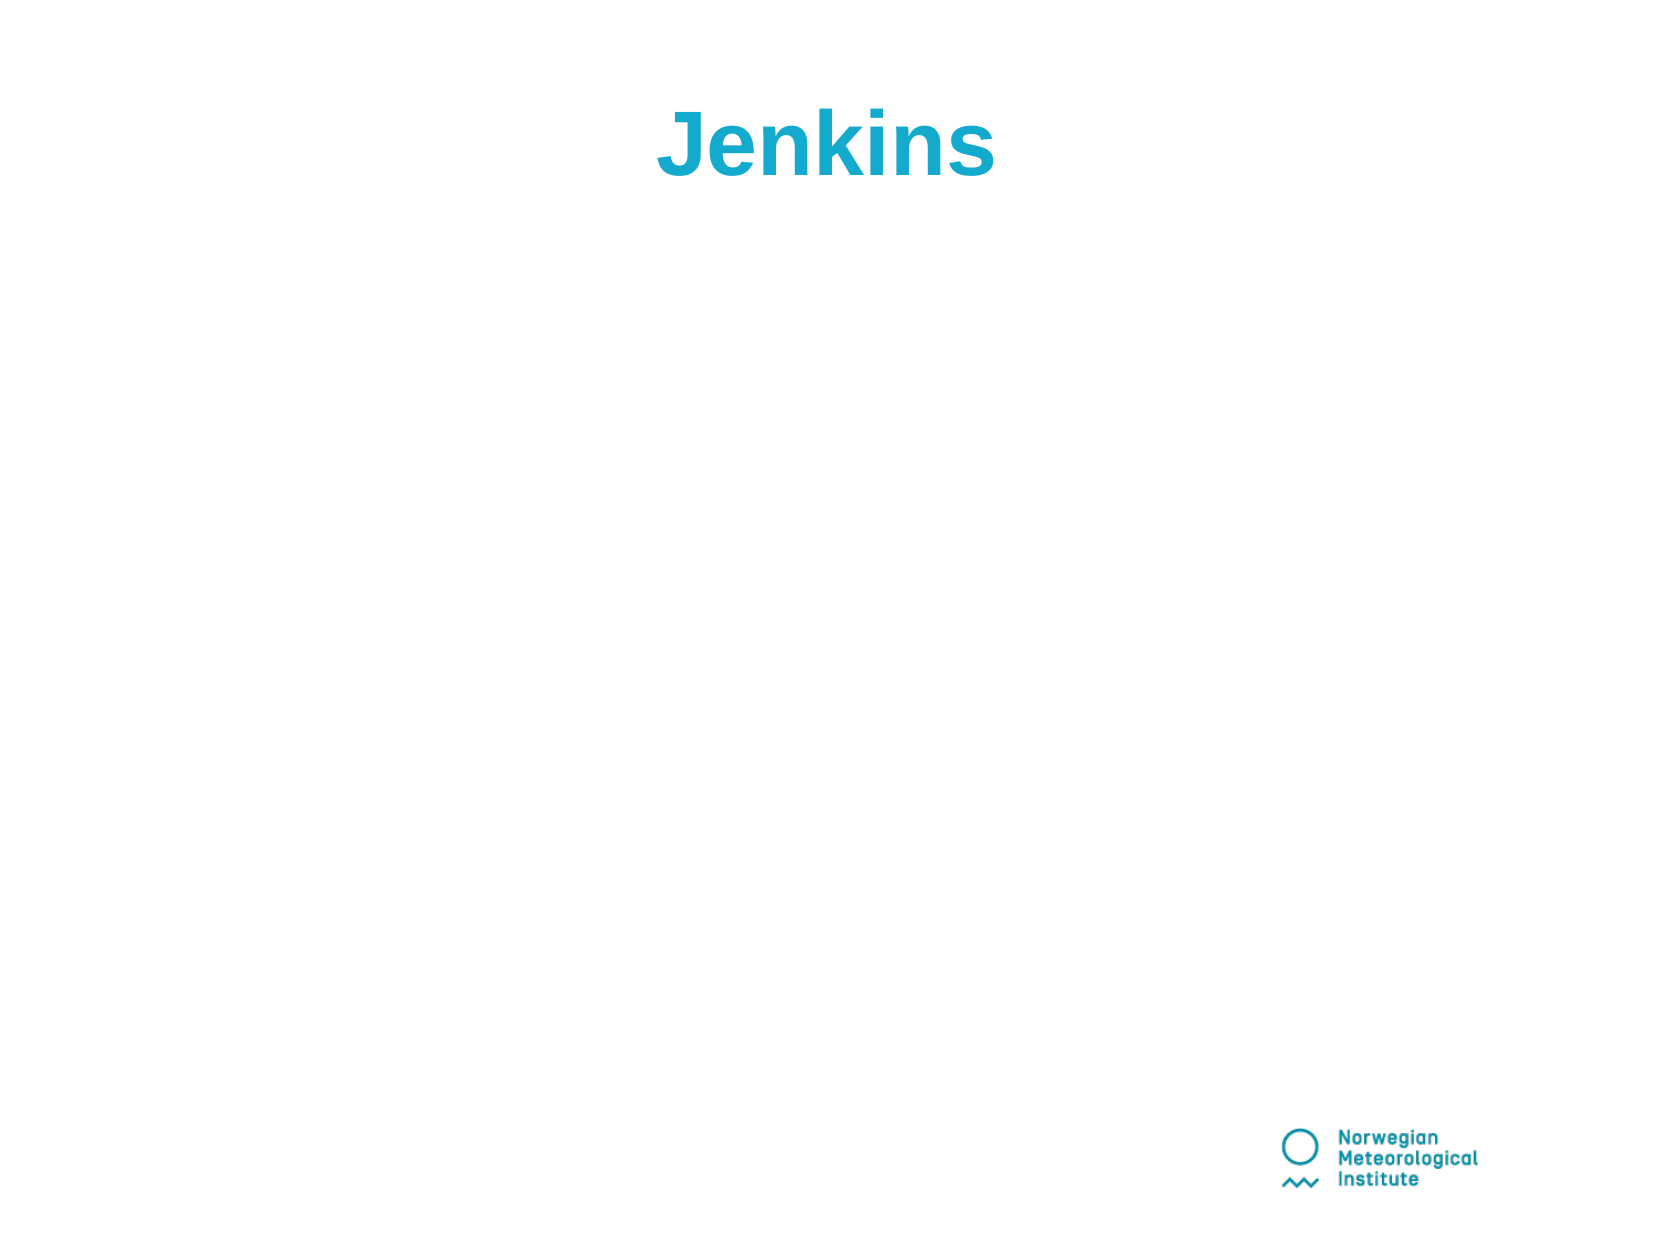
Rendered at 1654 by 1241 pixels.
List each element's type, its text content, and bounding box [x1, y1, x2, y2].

title Jenkins [160, 91, 1494, 196]
picture [1236, 1089, 1653, 1241]
